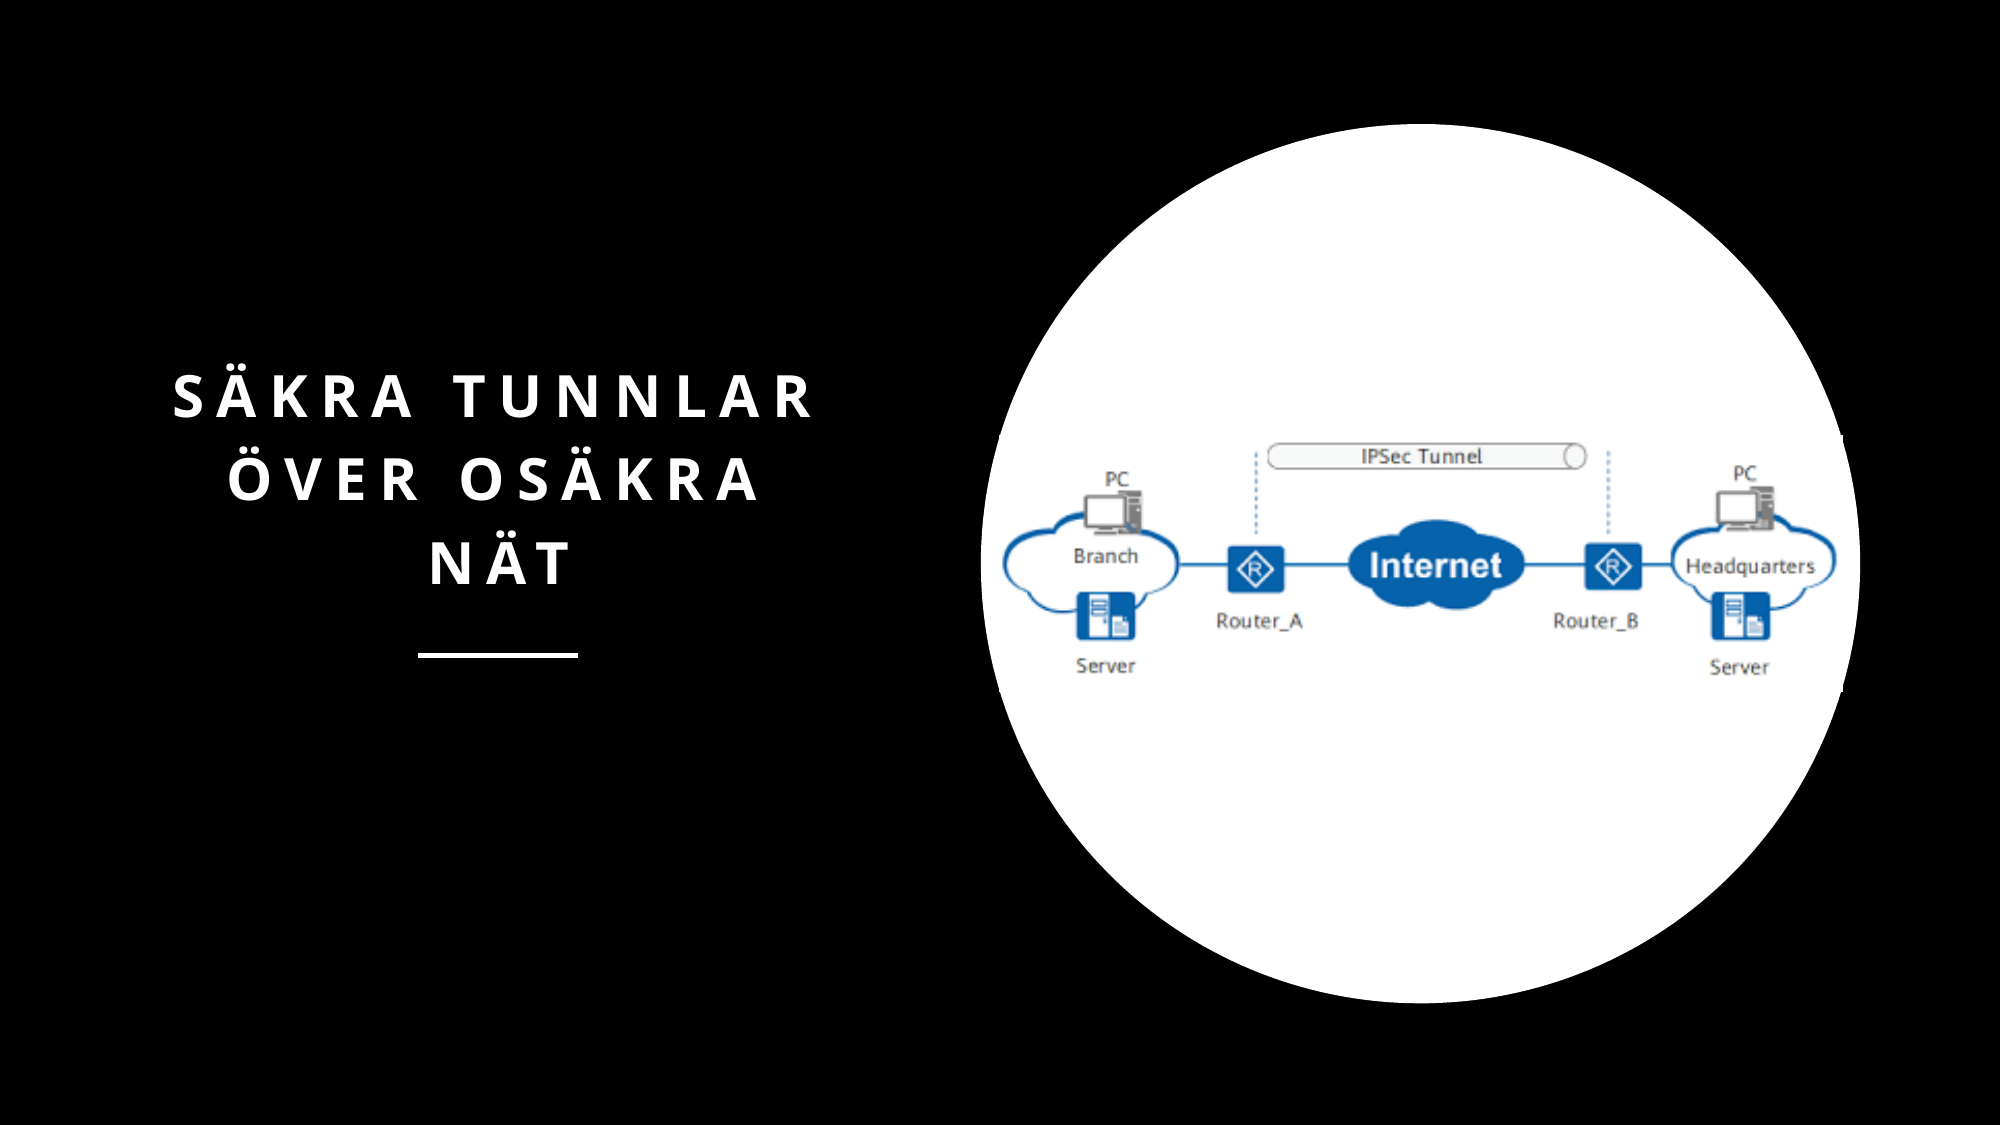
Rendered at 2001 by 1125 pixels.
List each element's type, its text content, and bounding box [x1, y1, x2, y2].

title Säkra tunnlar över osäkra nät [150, 188, 847, 604]
picture [999, 435, 1843, 692]
text_box [0, 0, 2000, 1125]
